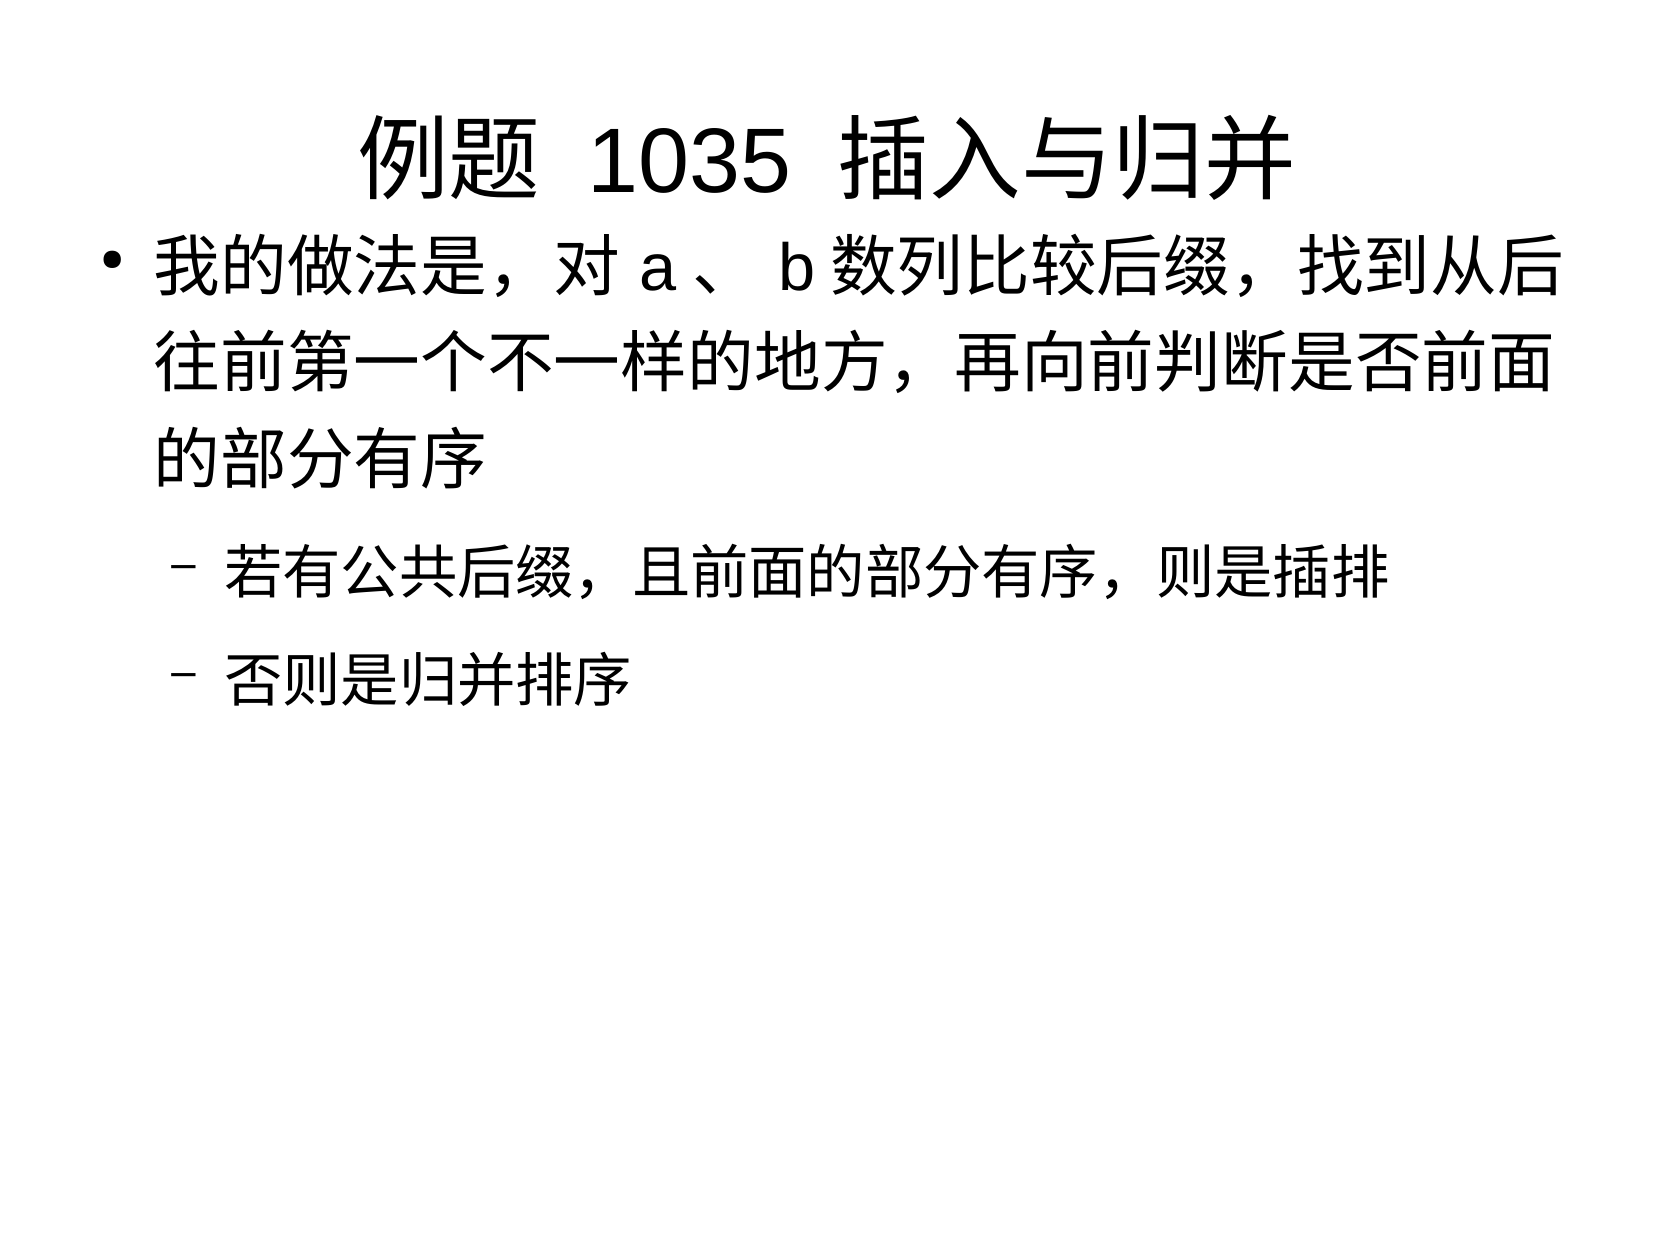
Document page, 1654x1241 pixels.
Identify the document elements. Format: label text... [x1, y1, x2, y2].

list 我的做法是，对a、b数列比较后缀，找到从后往前第一个不一样的地方，再向前判断是否前面的部分有序 若有公共后缀，且前面的部分有序，则是插排 否则是归并排序 [82, 212, 1619, 1241]
title 例题 1035 插入与归并 [82, 49, 1571, 212]
